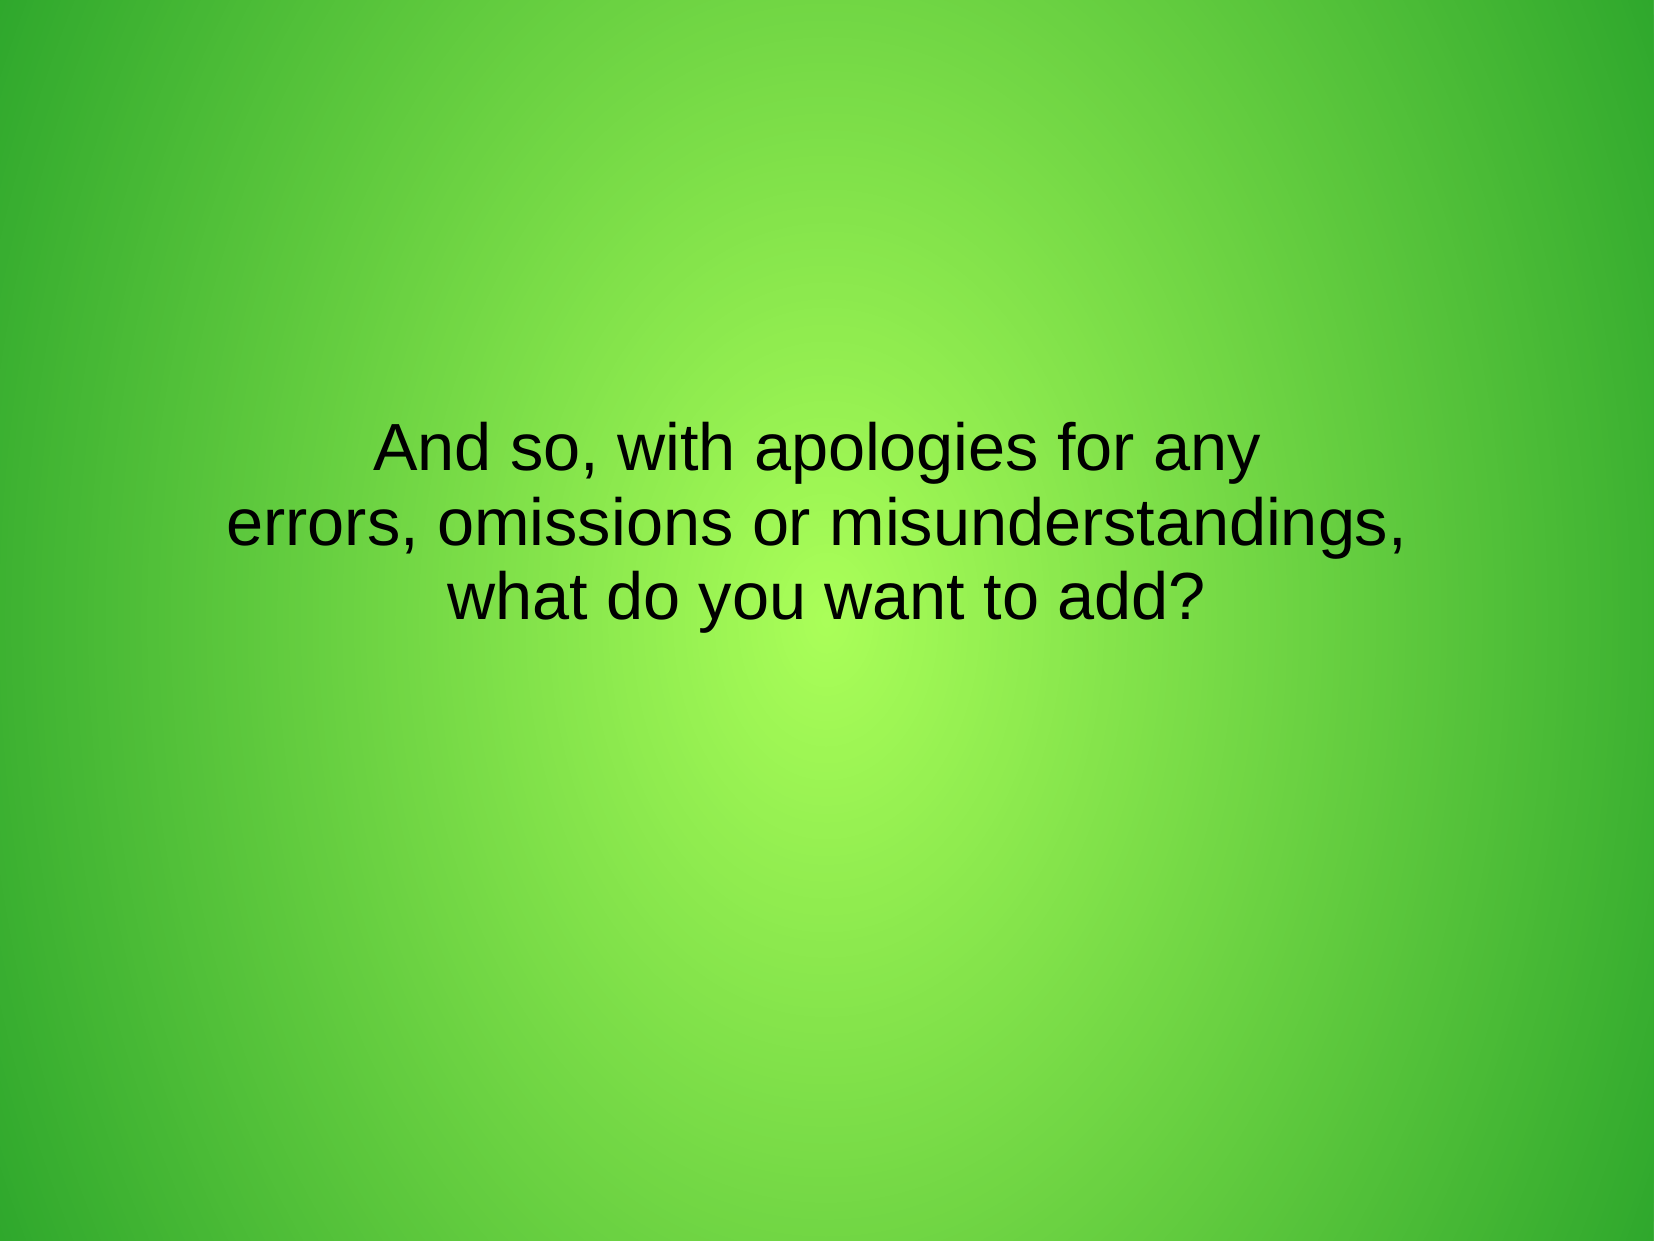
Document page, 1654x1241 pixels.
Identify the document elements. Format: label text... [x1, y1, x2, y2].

subtitle And so, with apologies for any errors, omissions or misunderstandings, what do you want to add? [82, 47, 1571, 997]
